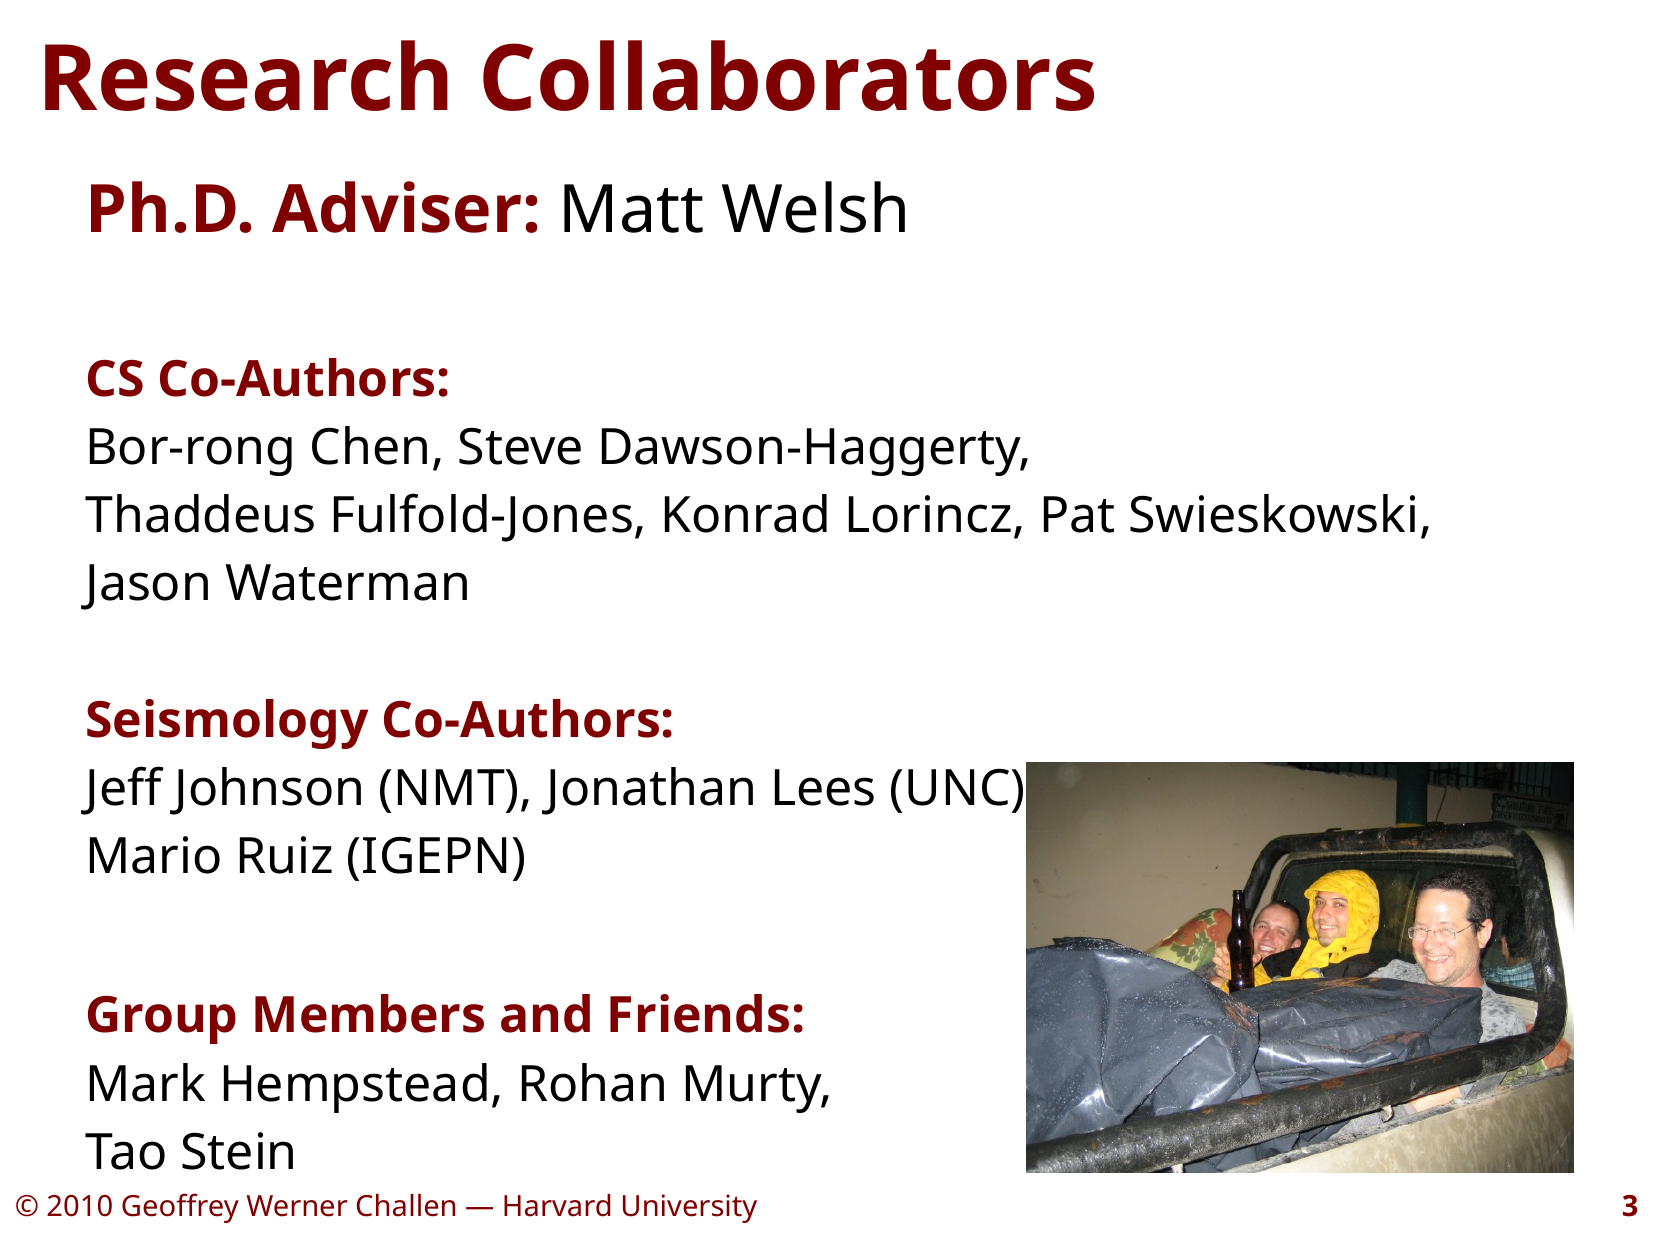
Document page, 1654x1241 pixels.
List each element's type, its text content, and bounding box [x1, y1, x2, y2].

text_box Ph.D. Adviser: Matt Welsh CS Co-Authors: Bor-rong Chen, Steve Dawson-Haggerty, Thaddeus Fulfold-Jones, Konrad Lorincz, Pat Swieskowski, Jason Waterman Seismology Co-Authors: Jeff Johnson (NMT), Jonathan Lees (UNC), Omar Marcillo (NMT), Mario Ruiz (IGEPN) Group Members and Friends: Mark Hempstead, Rohan Murty, Tao Stein [70, 153, 1577, 1051]
title Research Collaborators [0, 0, 1654, 151]
picture [1026, 762, 1574, 1173]
